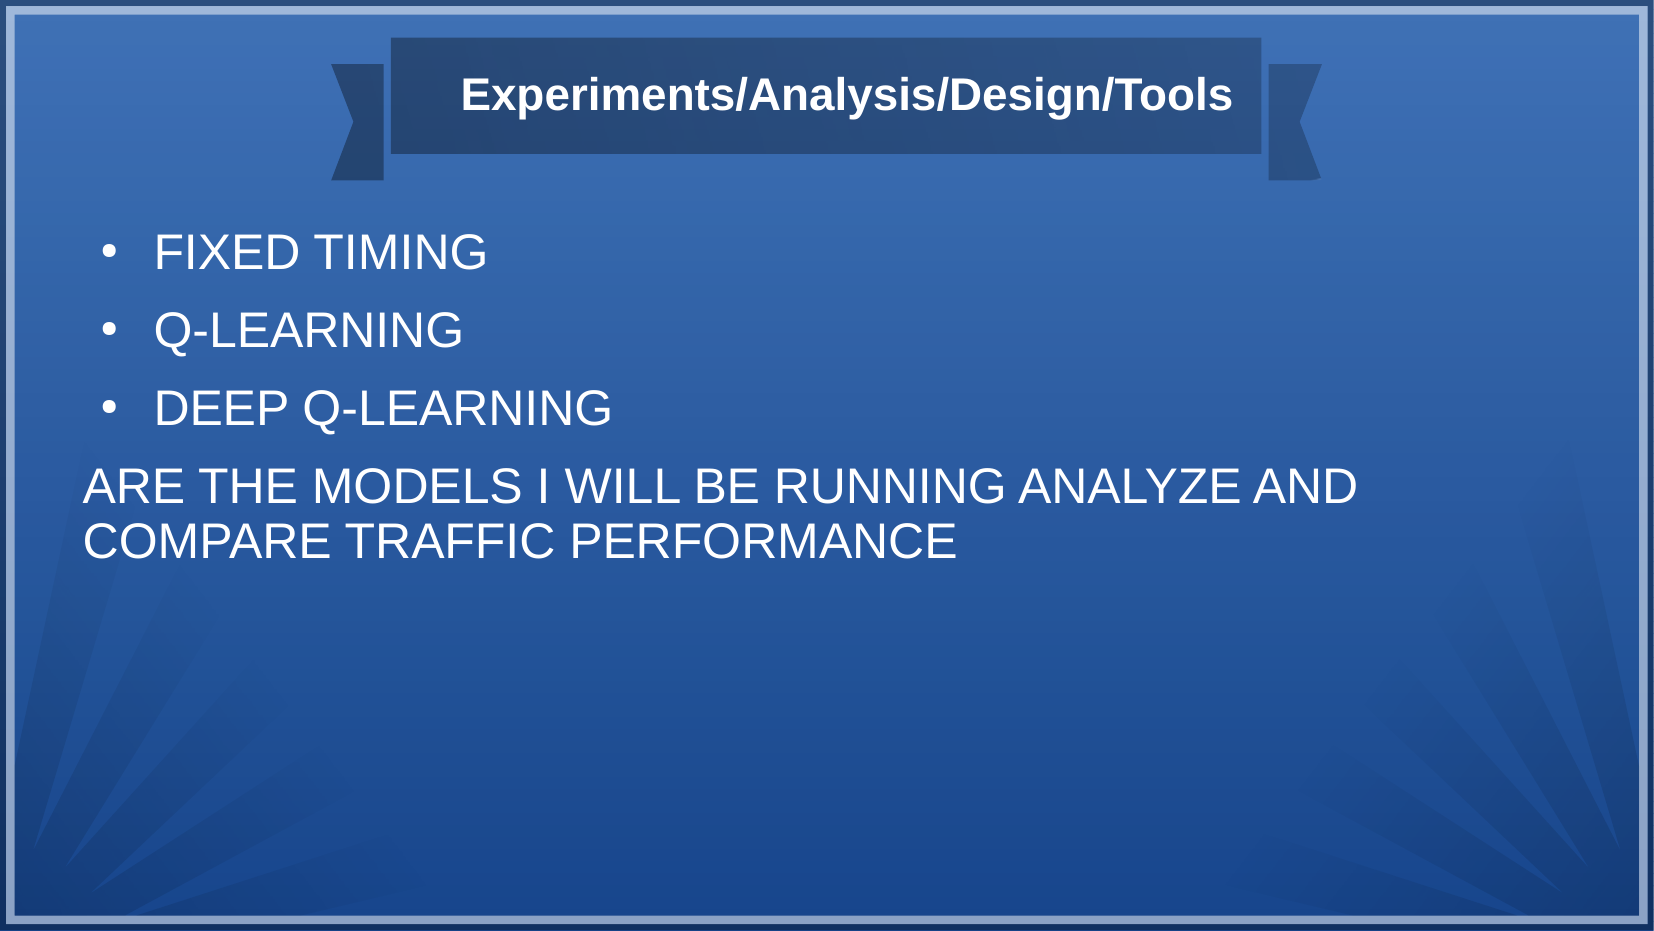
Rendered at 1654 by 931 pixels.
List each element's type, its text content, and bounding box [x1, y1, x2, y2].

list FIXED TIMING Q-LEARNING DEEP Q-LEARNING ARE THE MODELS I WILL BE RUNNING ANALYZE AND COMPARE TRAFFIC PERFORMANCE [82, 224, 1571, 848]
title Experiments/Analysis/Design/Tools [389, 35, 1264, 154]
